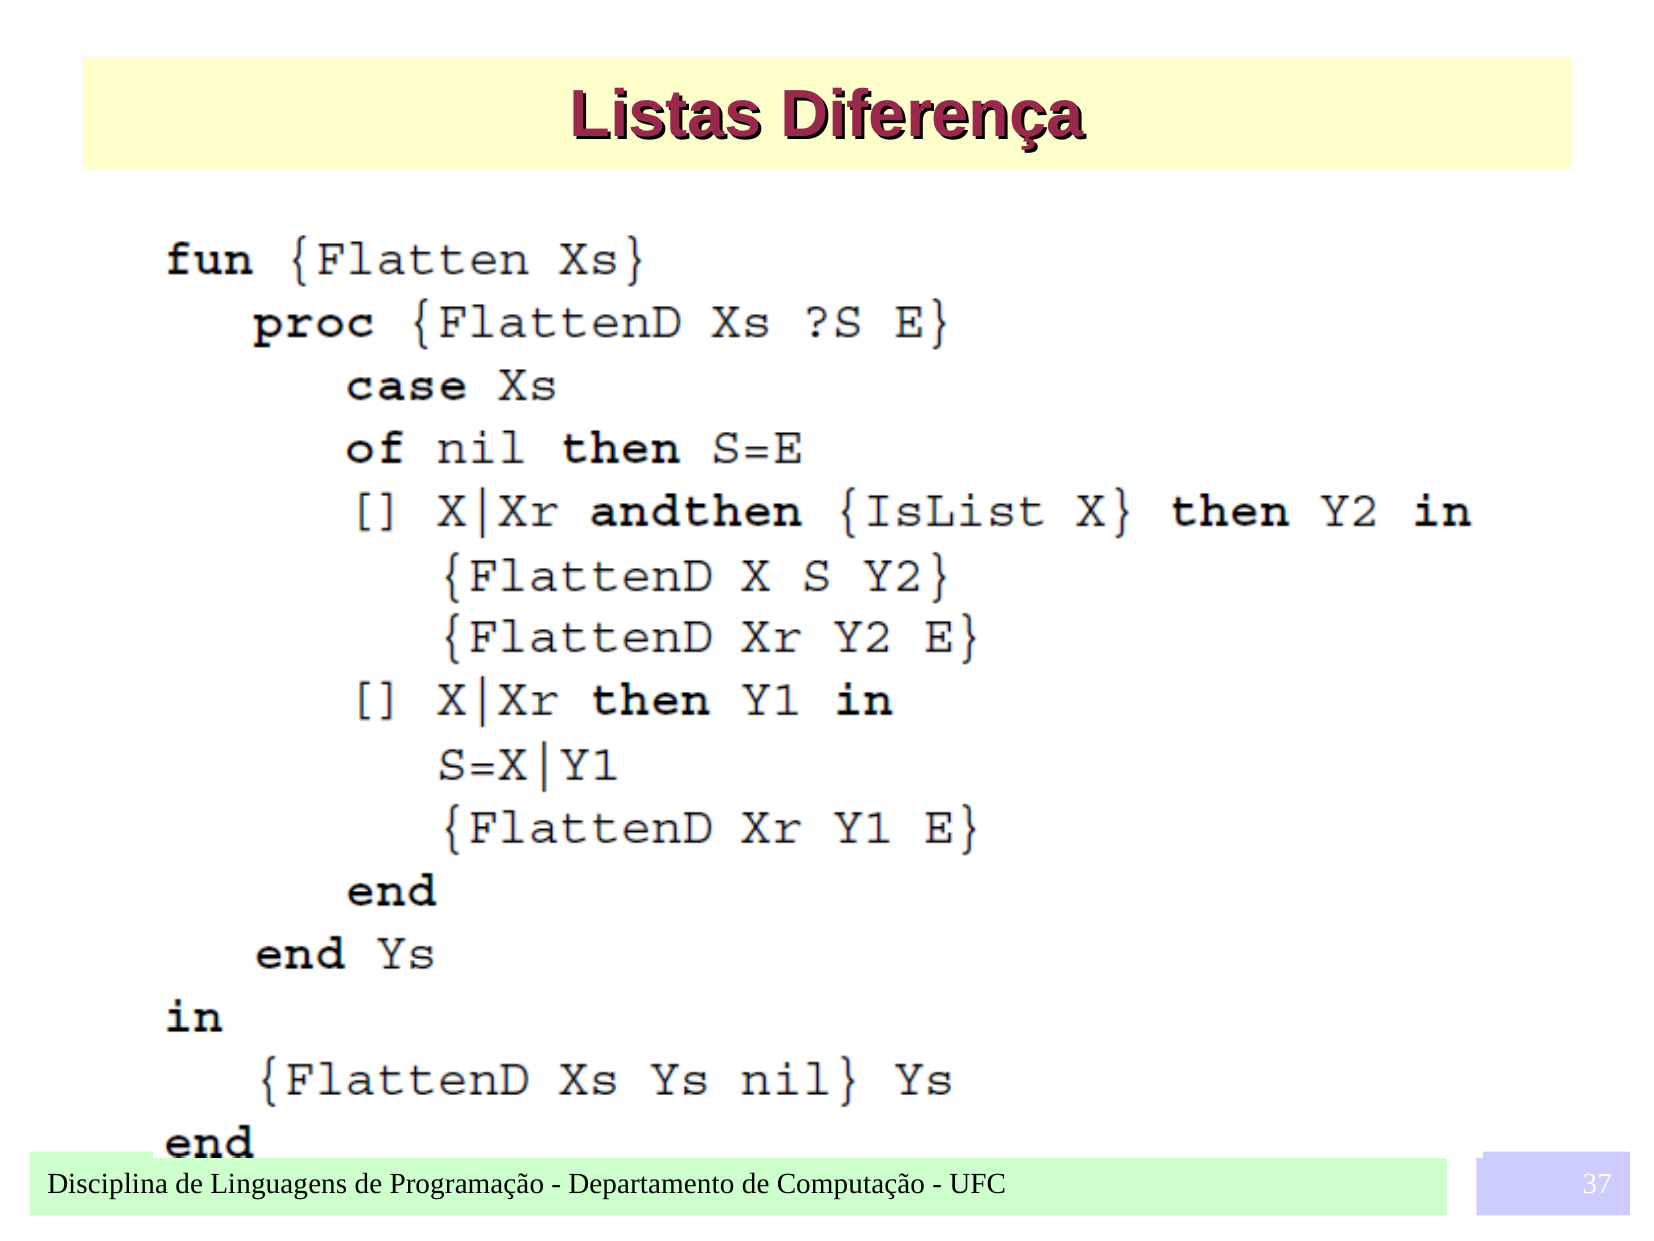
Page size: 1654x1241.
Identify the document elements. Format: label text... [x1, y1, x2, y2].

picture [153, 234, 1483, 1158]
title Listas Diferença [82, 56, 1571, 170]
